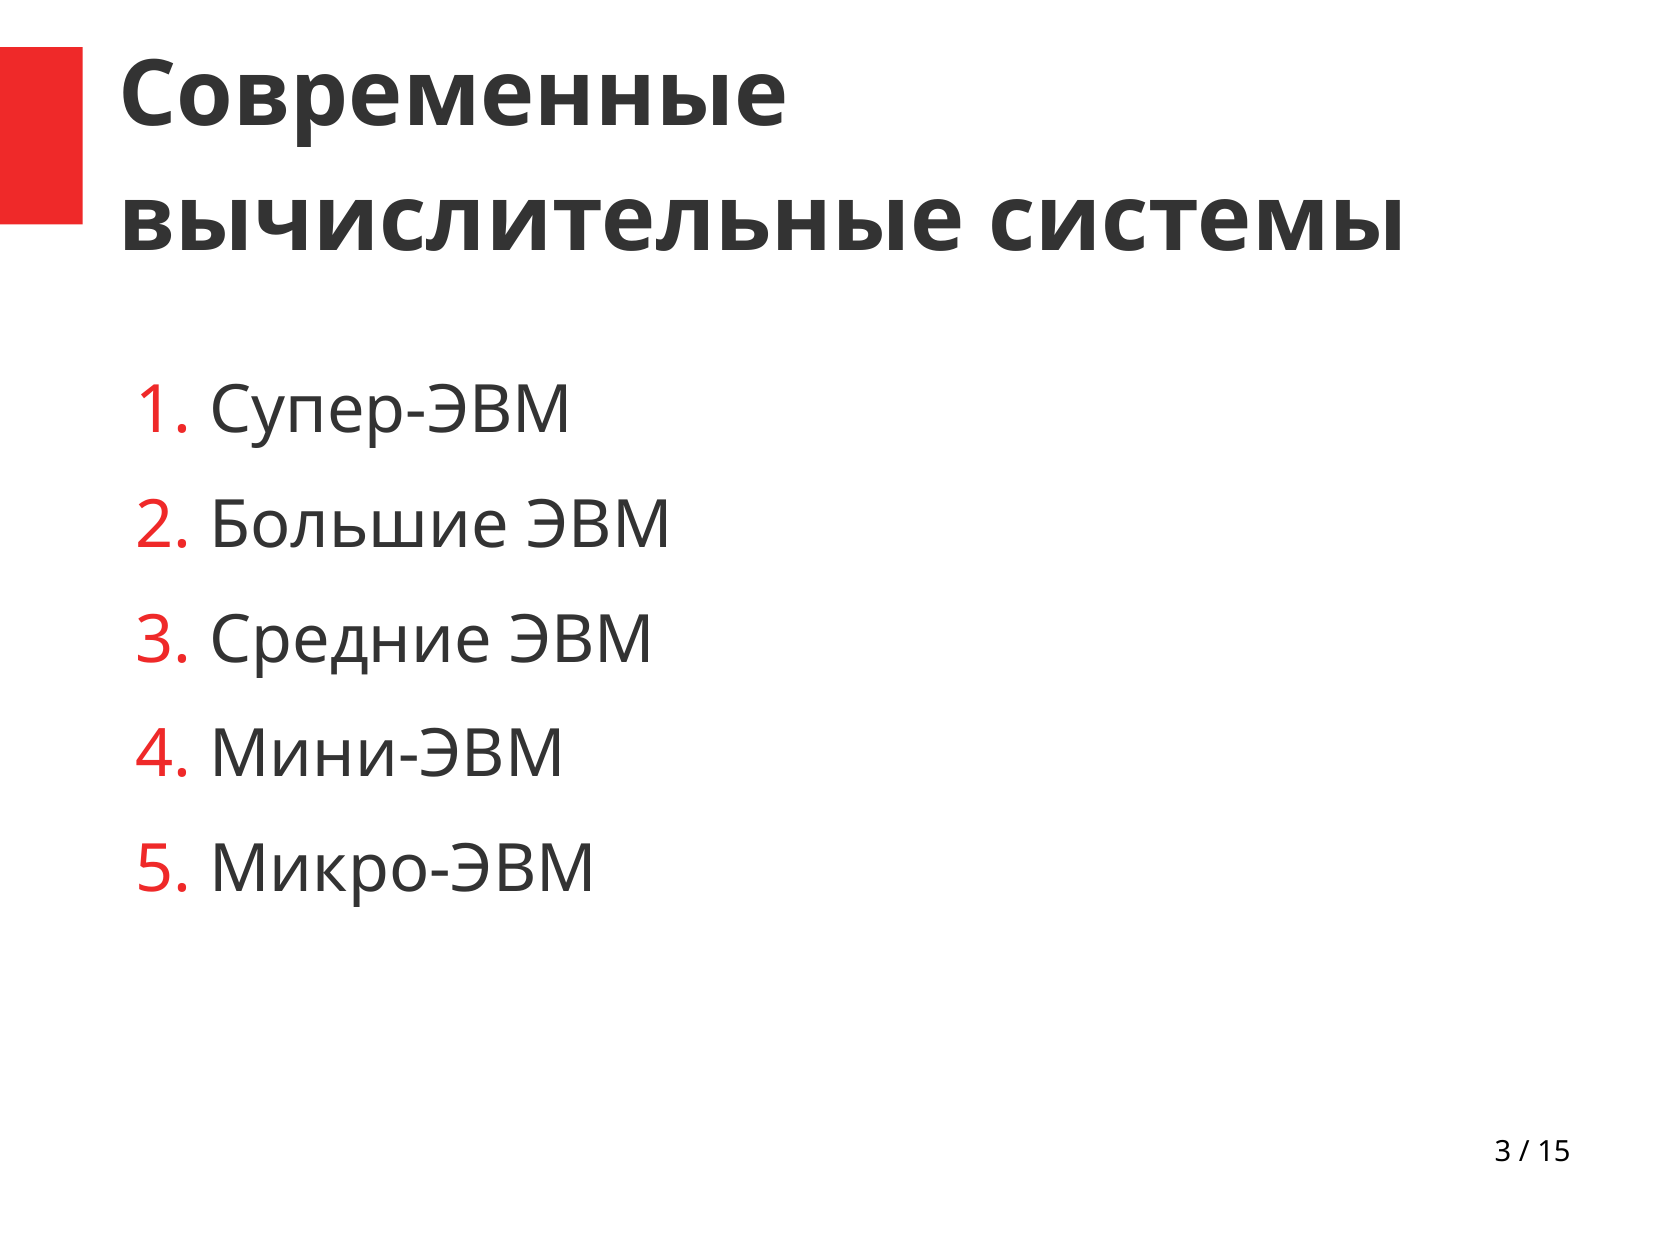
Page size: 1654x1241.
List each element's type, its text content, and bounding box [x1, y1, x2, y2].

title Современные вычислительные системы [118, 27, 1571, 278]
list Супер-ЭВМ Большие ЭВМ Средние ЭВМ Мини-ЭВМ Микро-ЭВМ [118, 354, 1536, 1074]
